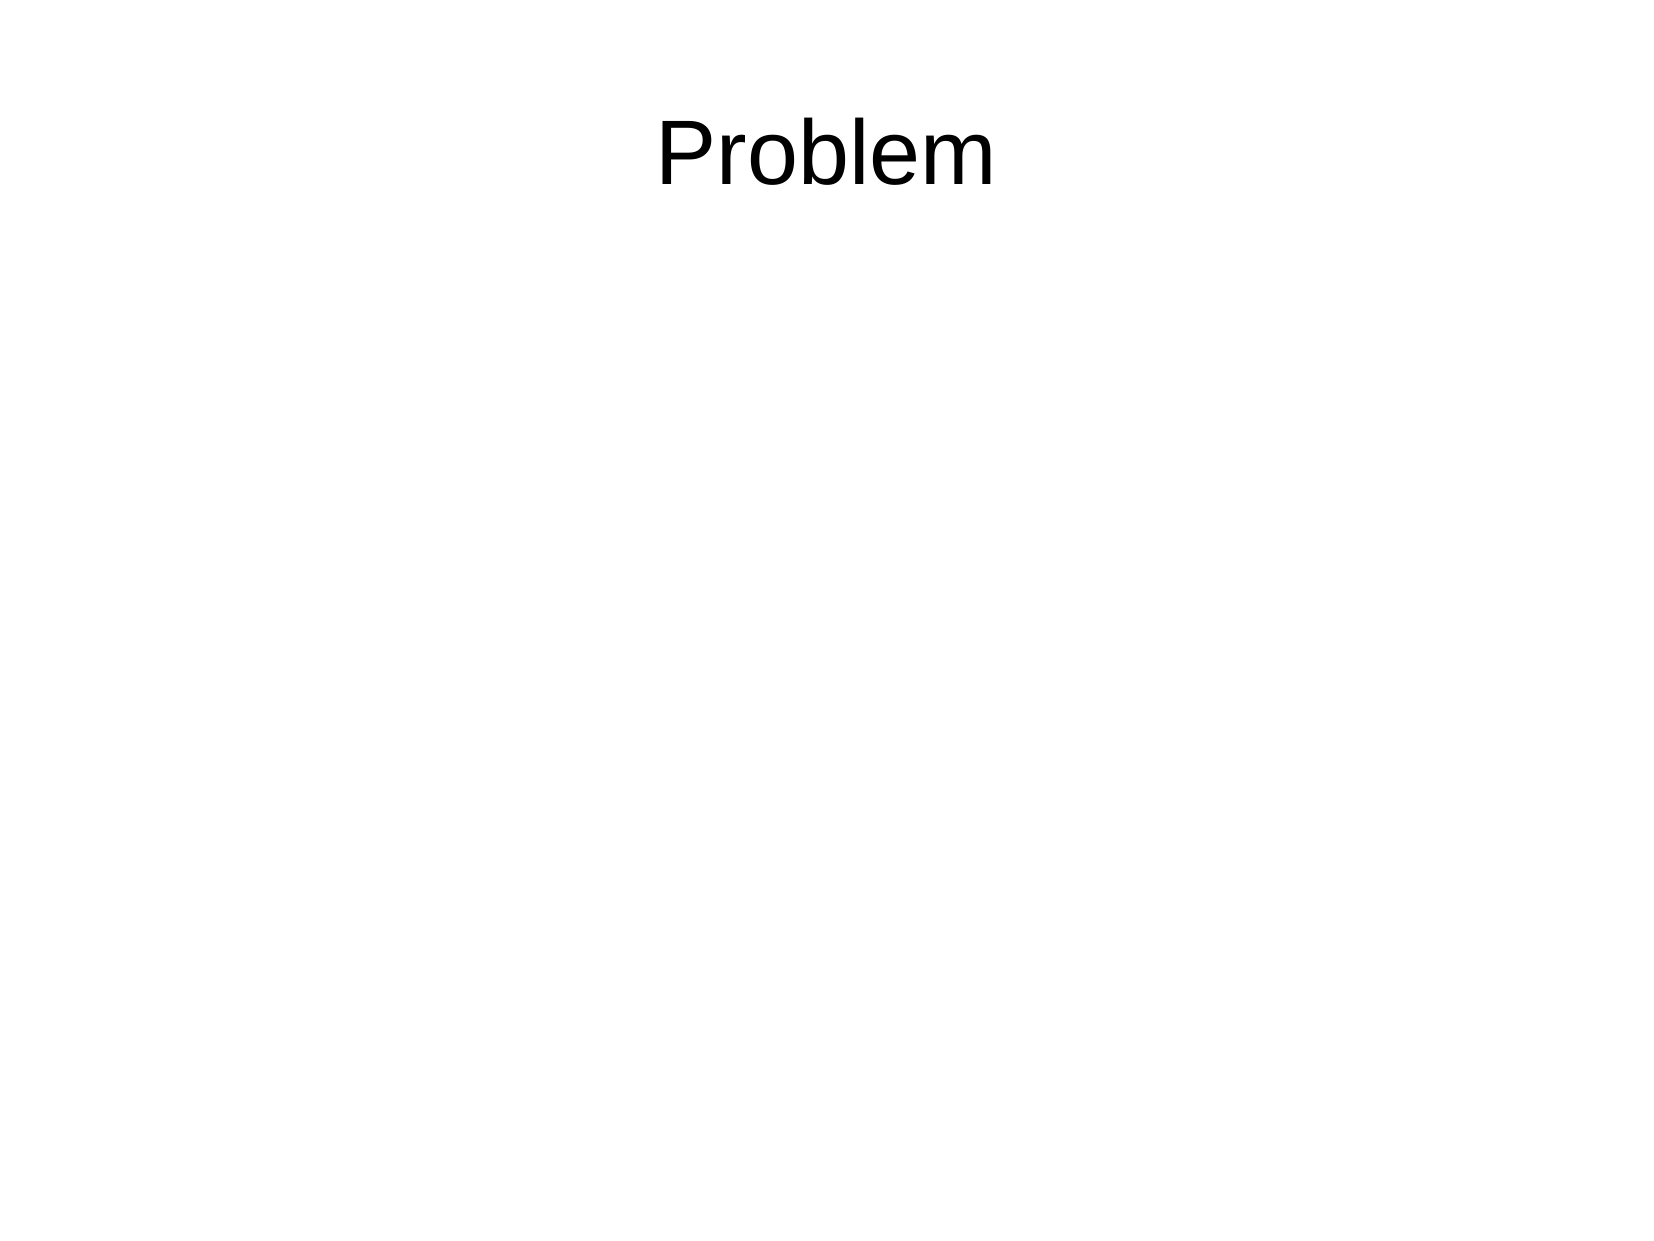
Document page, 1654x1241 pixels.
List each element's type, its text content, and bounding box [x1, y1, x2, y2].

title Problem [82, 49, 1571, 257]
